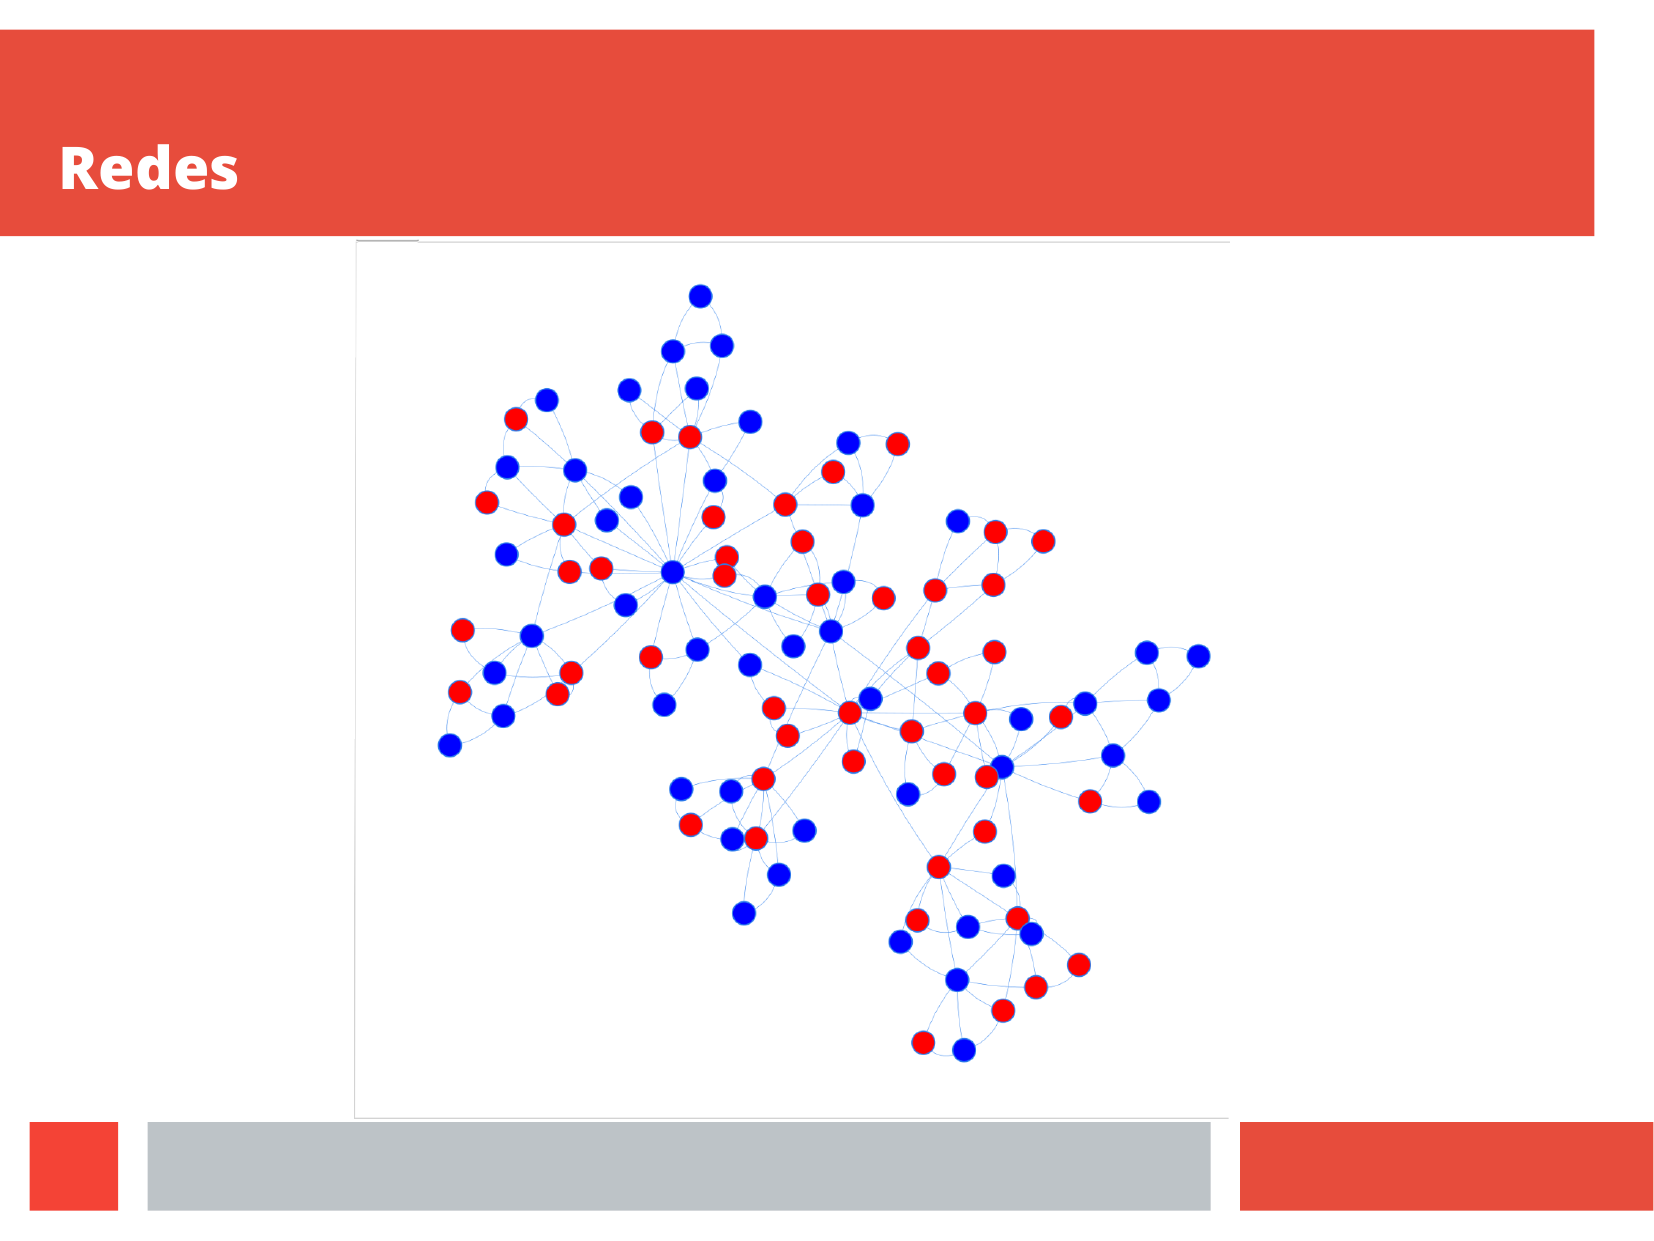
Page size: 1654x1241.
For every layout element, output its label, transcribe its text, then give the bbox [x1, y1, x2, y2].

picture [353, 240, 1230, 1120]
title Redes [59, 59, 1595, 207]
